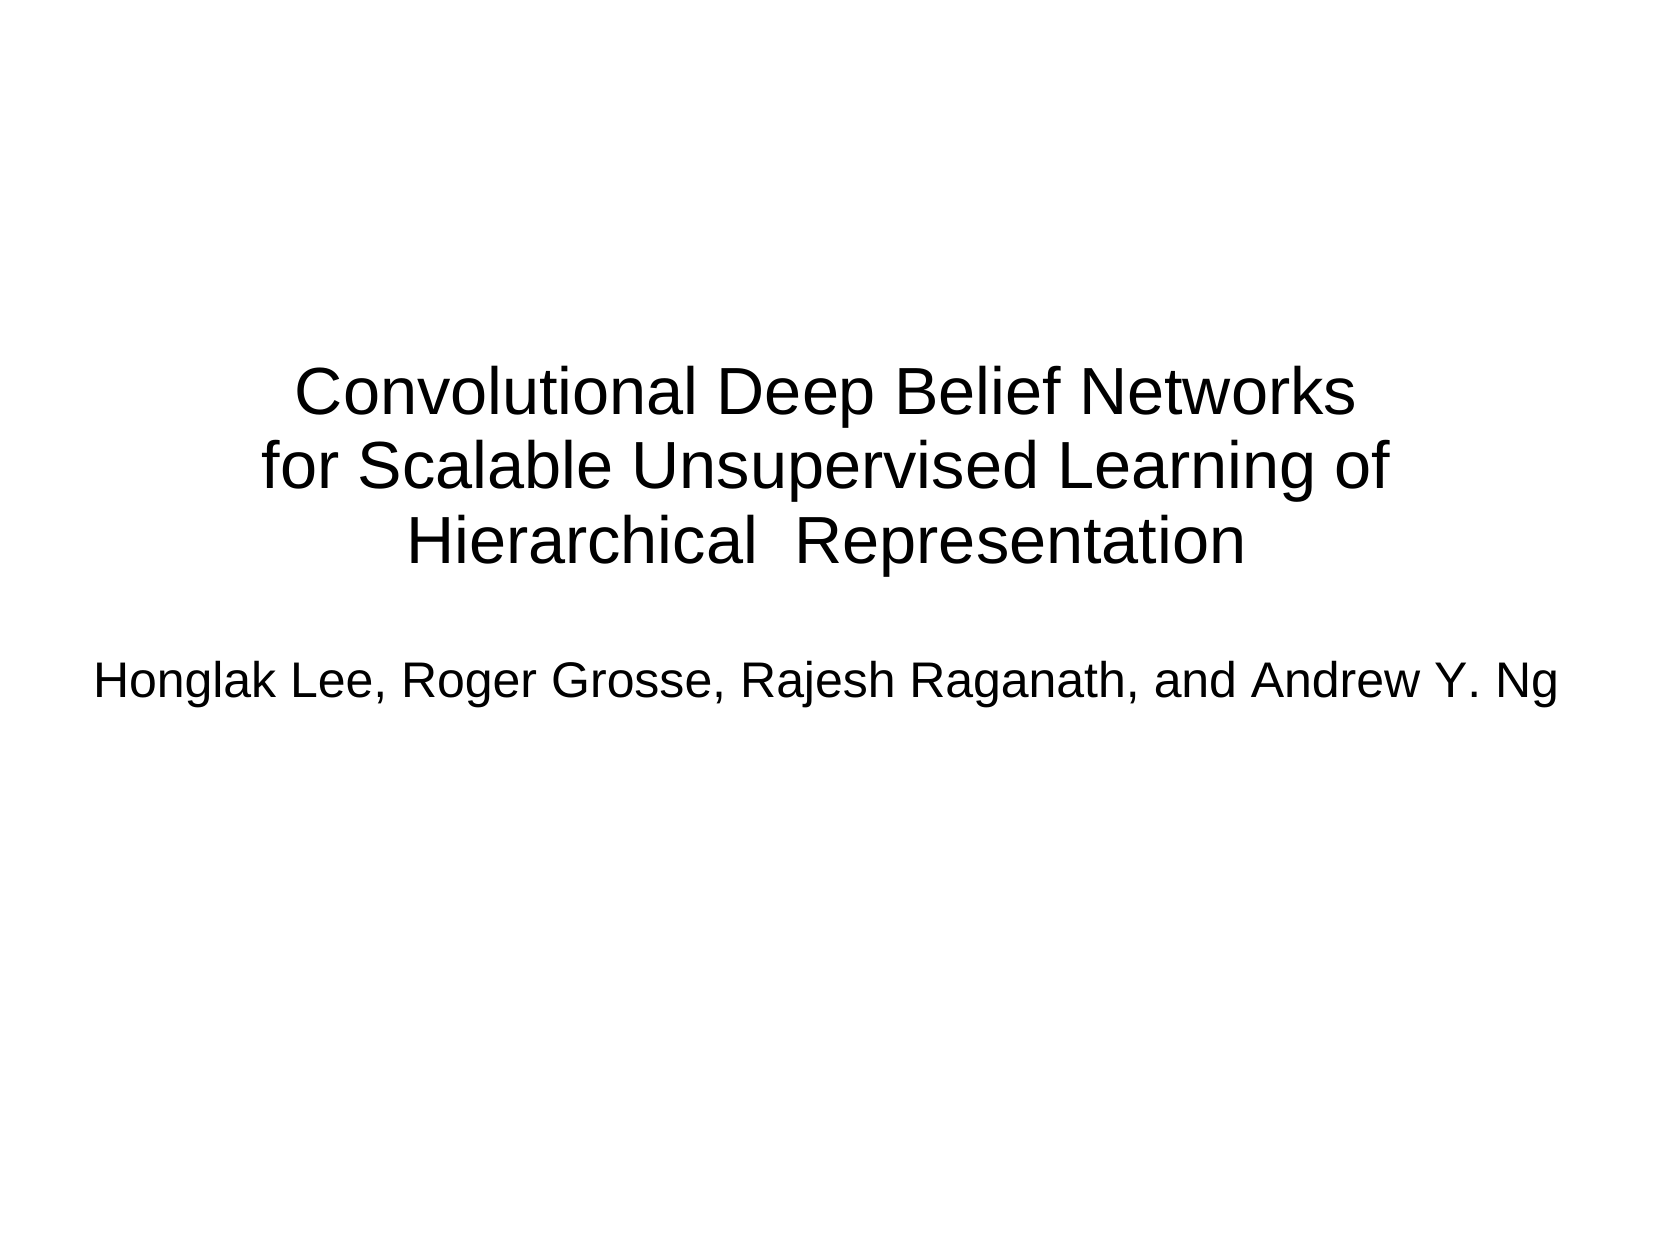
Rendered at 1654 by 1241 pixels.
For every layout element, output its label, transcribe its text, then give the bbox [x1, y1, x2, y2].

text_box Convolutional Deep Belief Networks for Scalable Unsupervised Learning of Hierarchical Representation Honglak Lee, Roger Grosse, Rajesh Raganath, and Andrew Y. Ng [82, 49, 1571, 1010]
